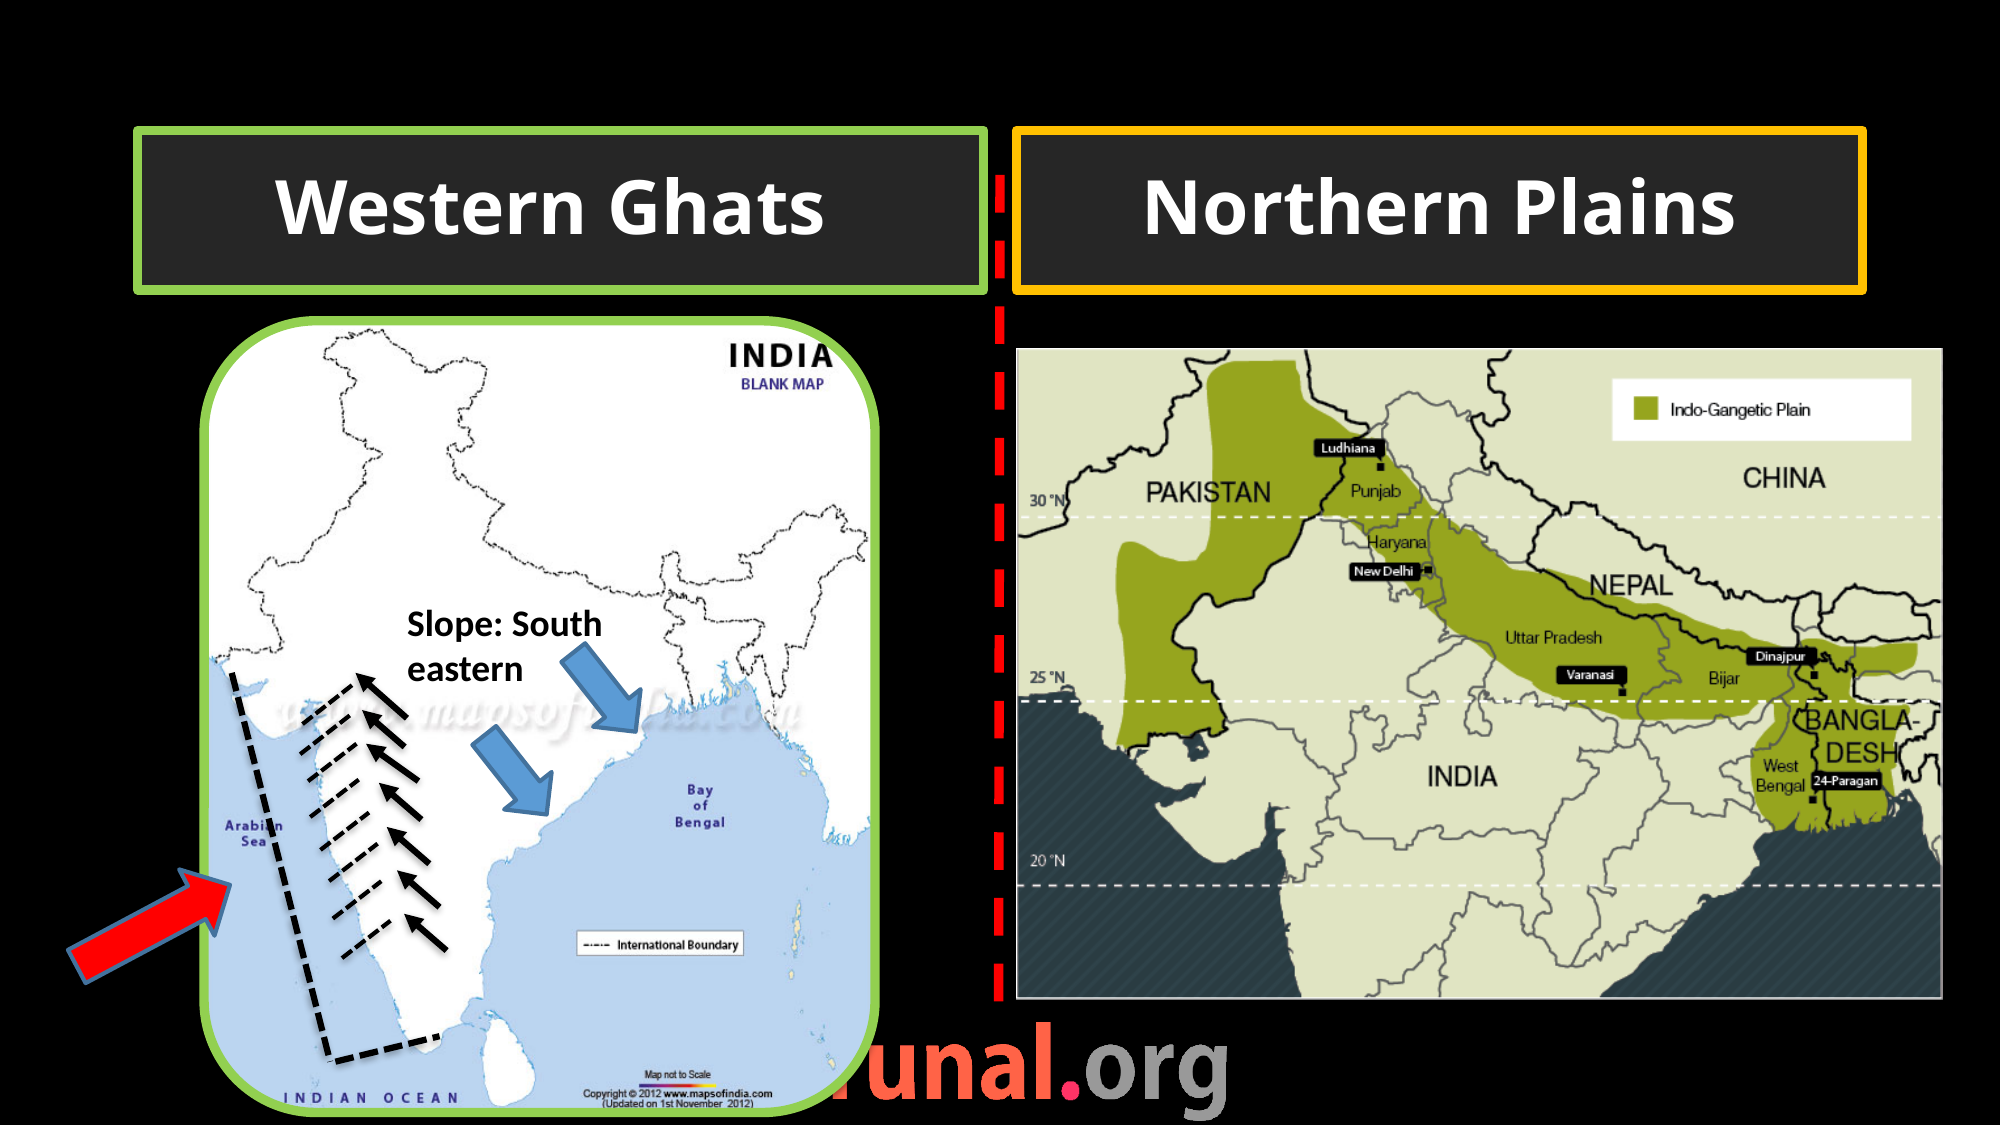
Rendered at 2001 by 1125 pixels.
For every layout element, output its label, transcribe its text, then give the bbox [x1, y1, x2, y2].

picture [1016, 348, 1943, 1000]
list Western Ghats [137, 130, 984, 290]
text_box [67, 320, 876, 1113]
picture [741, 1005, 1230, 1125]
list Northern Plains [1016, 130, 1863, 290]
text_box Slope: South eastern [392, 591, 655, 696]
